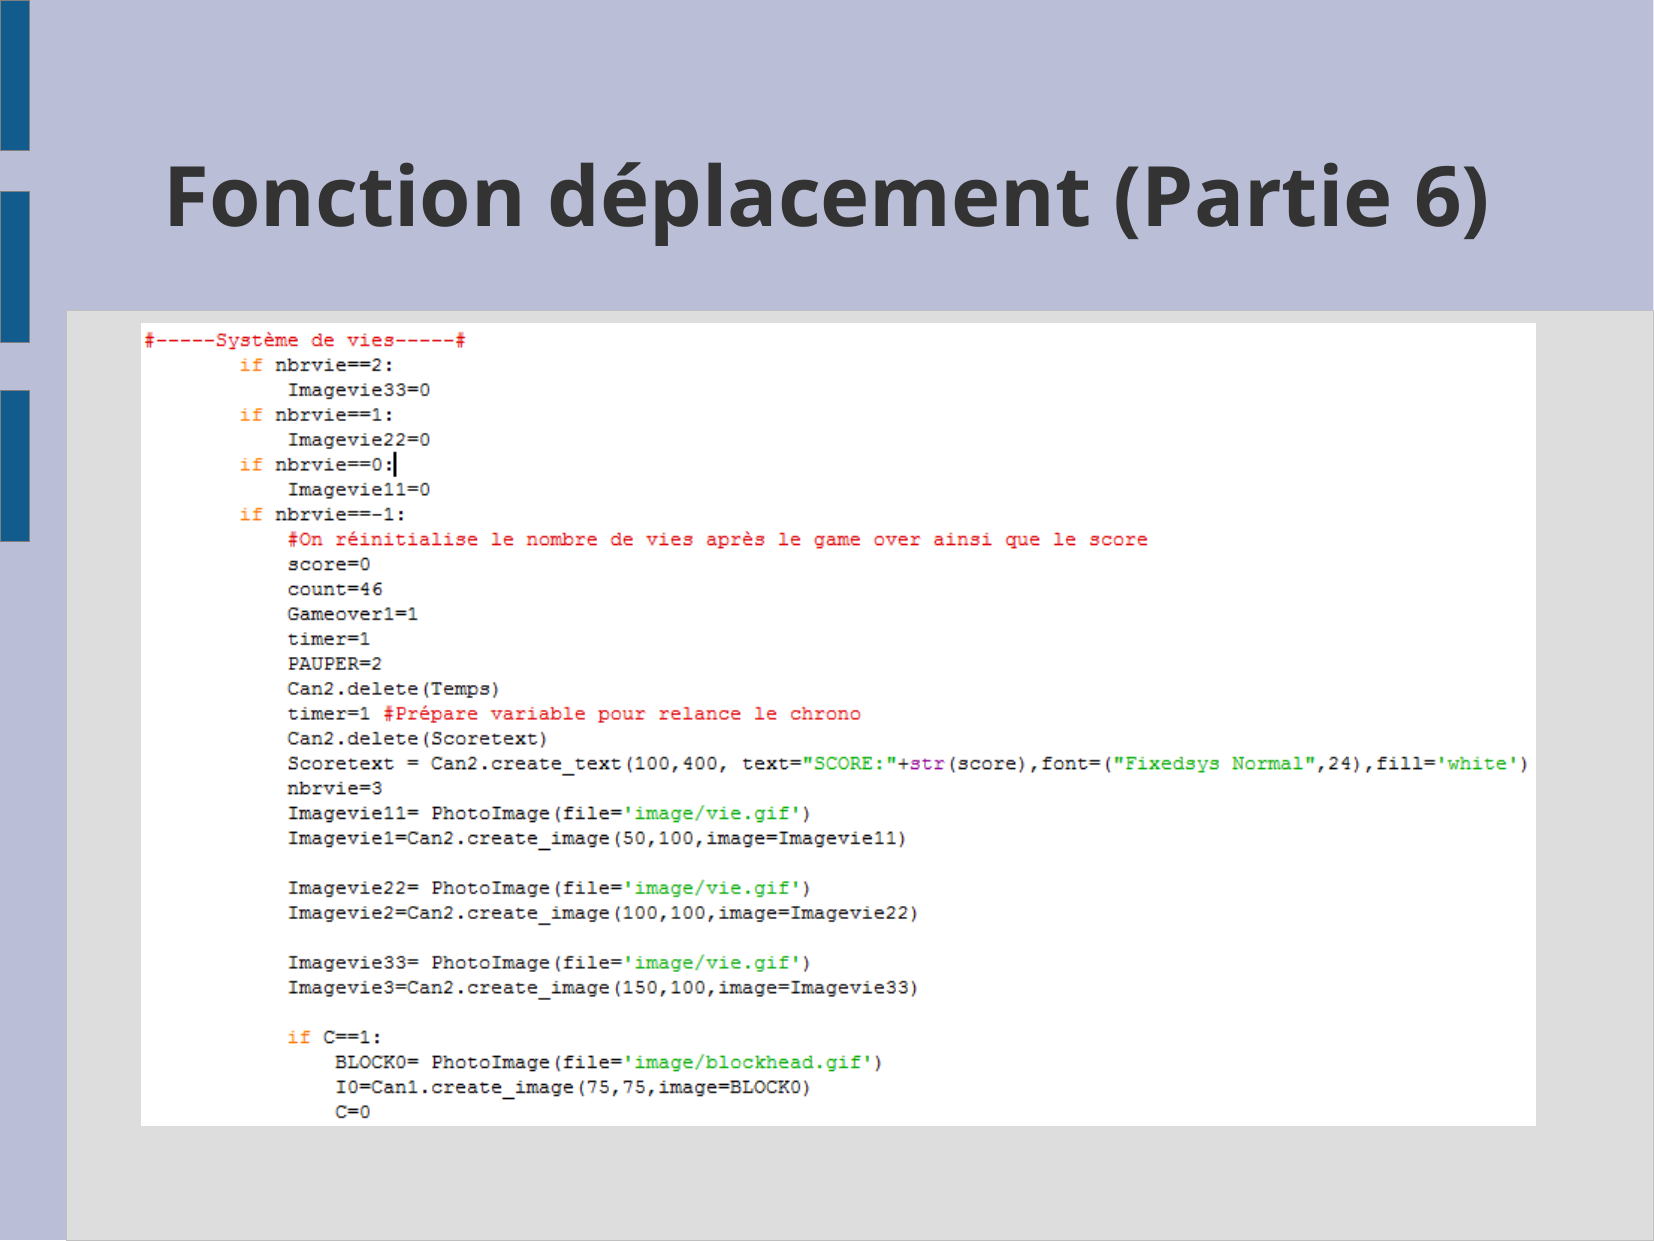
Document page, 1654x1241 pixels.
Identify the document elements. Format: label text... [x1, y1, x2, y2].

title Fonction déplacement (Partie 6) [121, 91, 1534, 299]
picture [141, 323, 1536, 1126]
